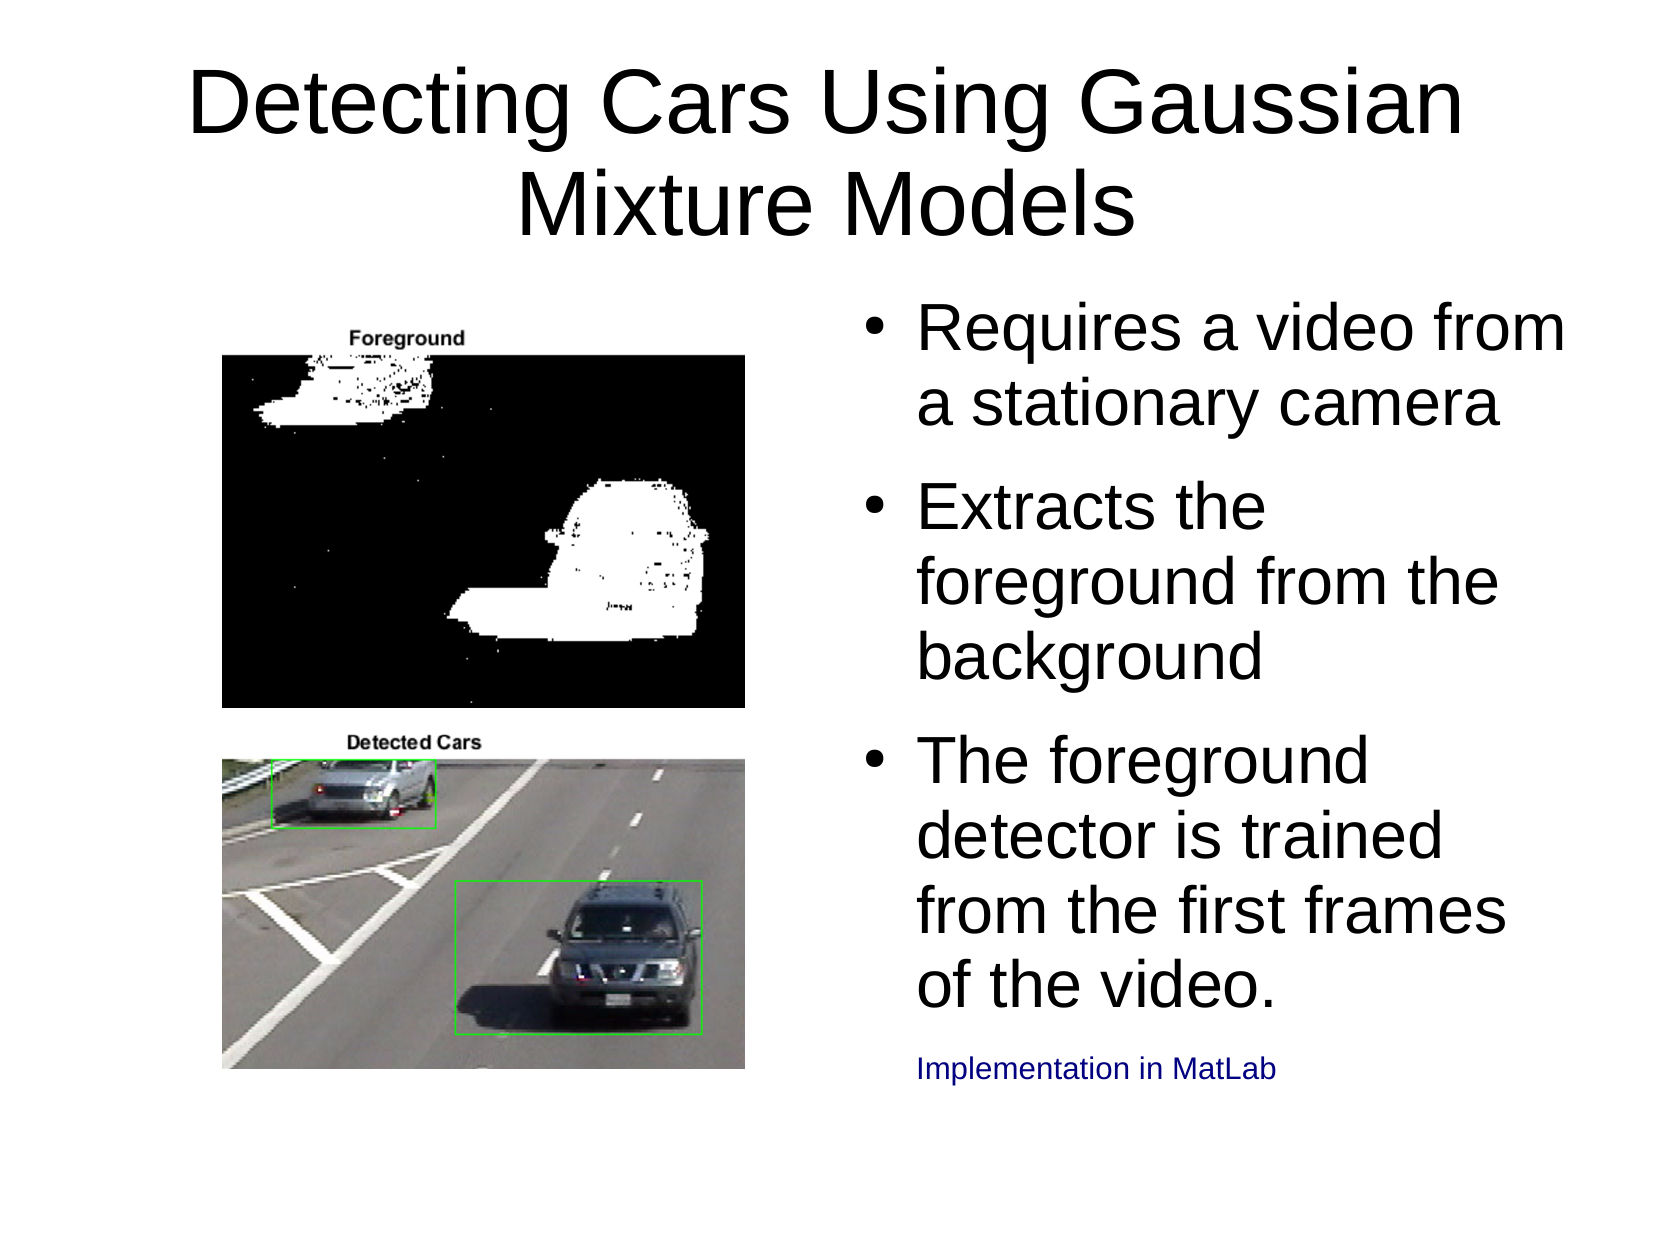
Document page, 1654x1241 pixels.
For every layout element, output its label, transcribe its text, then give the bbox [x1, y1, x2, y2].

list Requires a video from a stationary camera Extracts the foreground from the background The foreground detector is trained from the first frames of the video. Implementation in MatLab [845, 290, 1572, 1109]
picture [222, 316, 745, 1069]
title Detecting Cars Using Gaussian Mixture Models [82, 49, 1571, 257]
